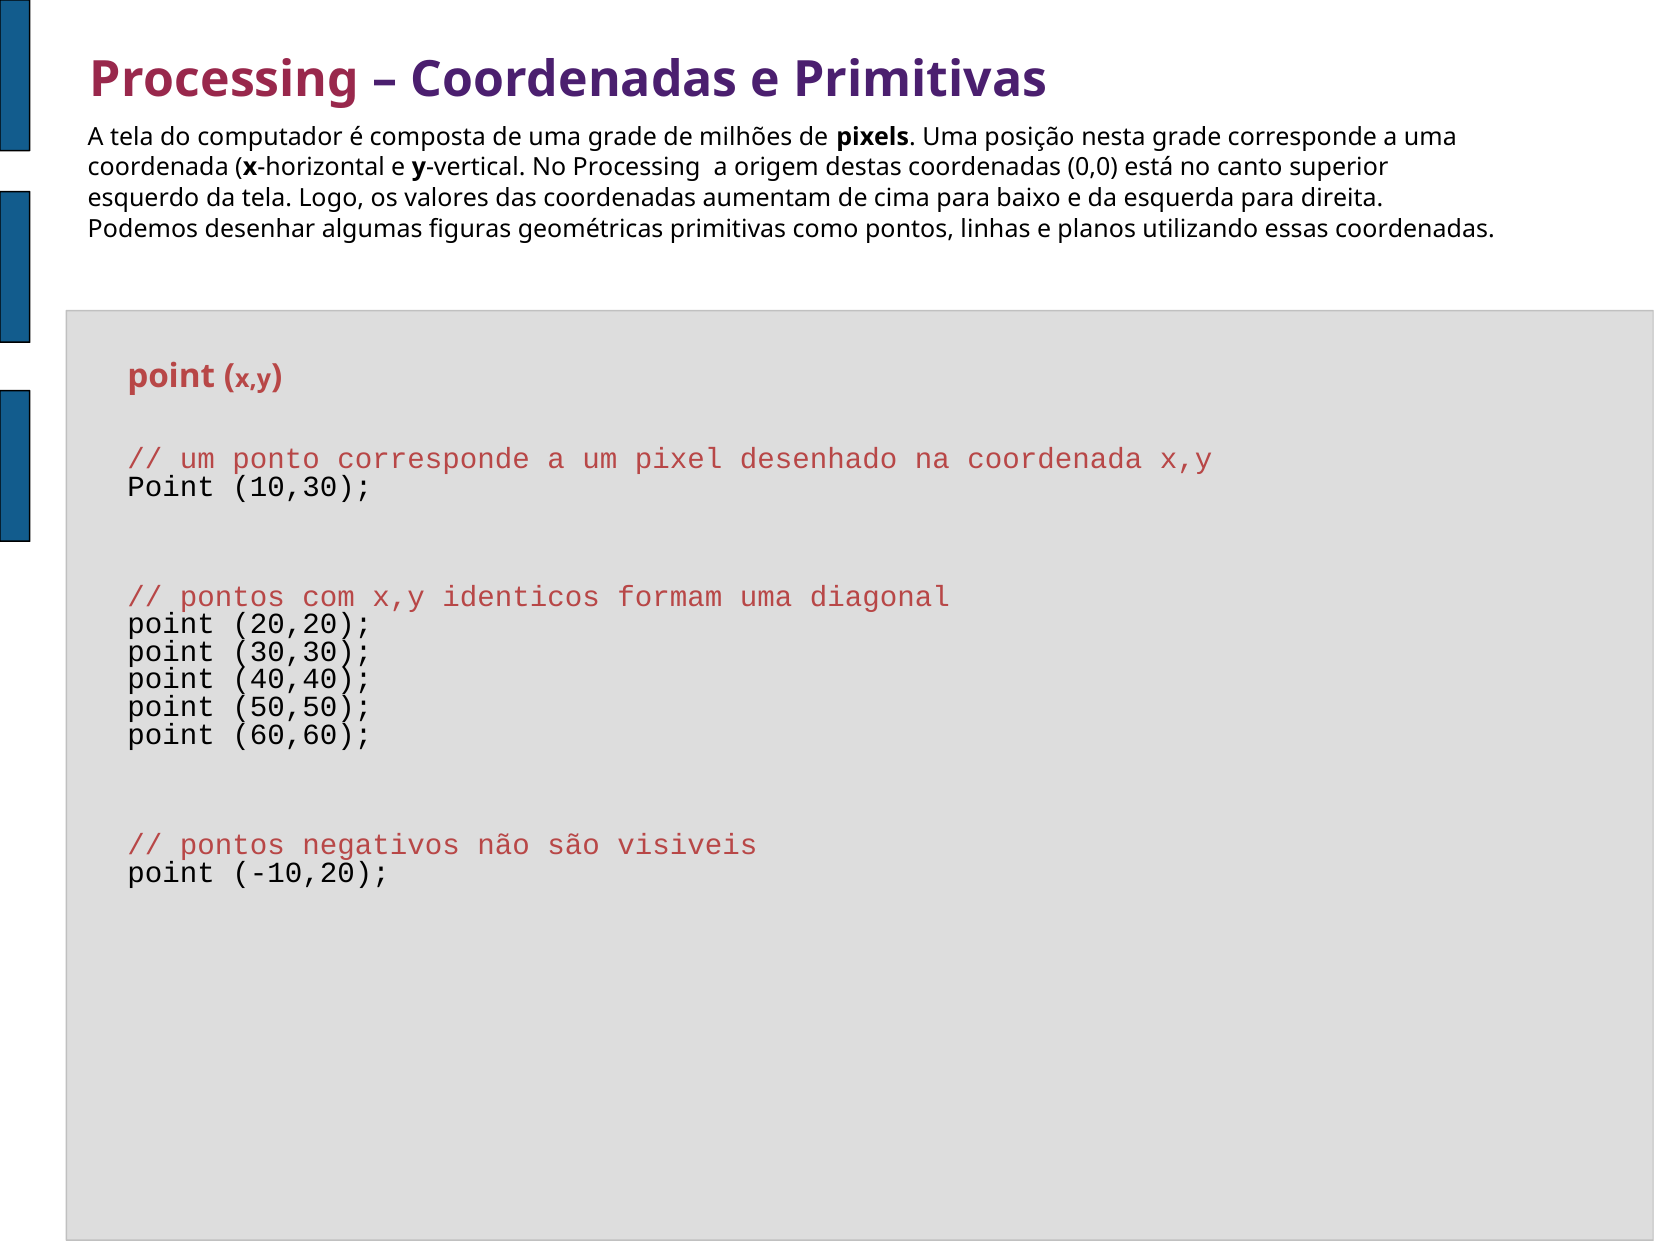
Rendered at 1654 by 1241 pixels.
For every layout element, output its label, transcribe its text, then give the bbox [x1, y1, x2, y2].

text_box A tela do computador é composta de uma grade de milhões de pixels. Uma posição nesta grade corresponde a uma coordenada (x-horizontal e y-vertical. No Processing a origem destas coordenadas (0,0) está no canto superior esquerdo da tela. Logo, os valores das coordenadas aumentam de cima para baixo e da esquerda para direita. Podemos desenhar algumas figuras geométricas primitivas como pontos, linhas e planos utilizando essas coordenadas. [72, 112, 1599, 249]
text_box Processing – Coordenadas e Primitivas [74, 37, 1313, 112]
text_box point (x,y) // um ponto corresponde a um pixel desenhado na coordenada x,y Point (10,30); // pontos com x,y identicos formam uma diagonal point (20,20); point (30,30); point (40,40); point (50,50); point (60,60); // pontos negativos não são visiveis point (-10,20); [112, 345, 1228, 1005]
